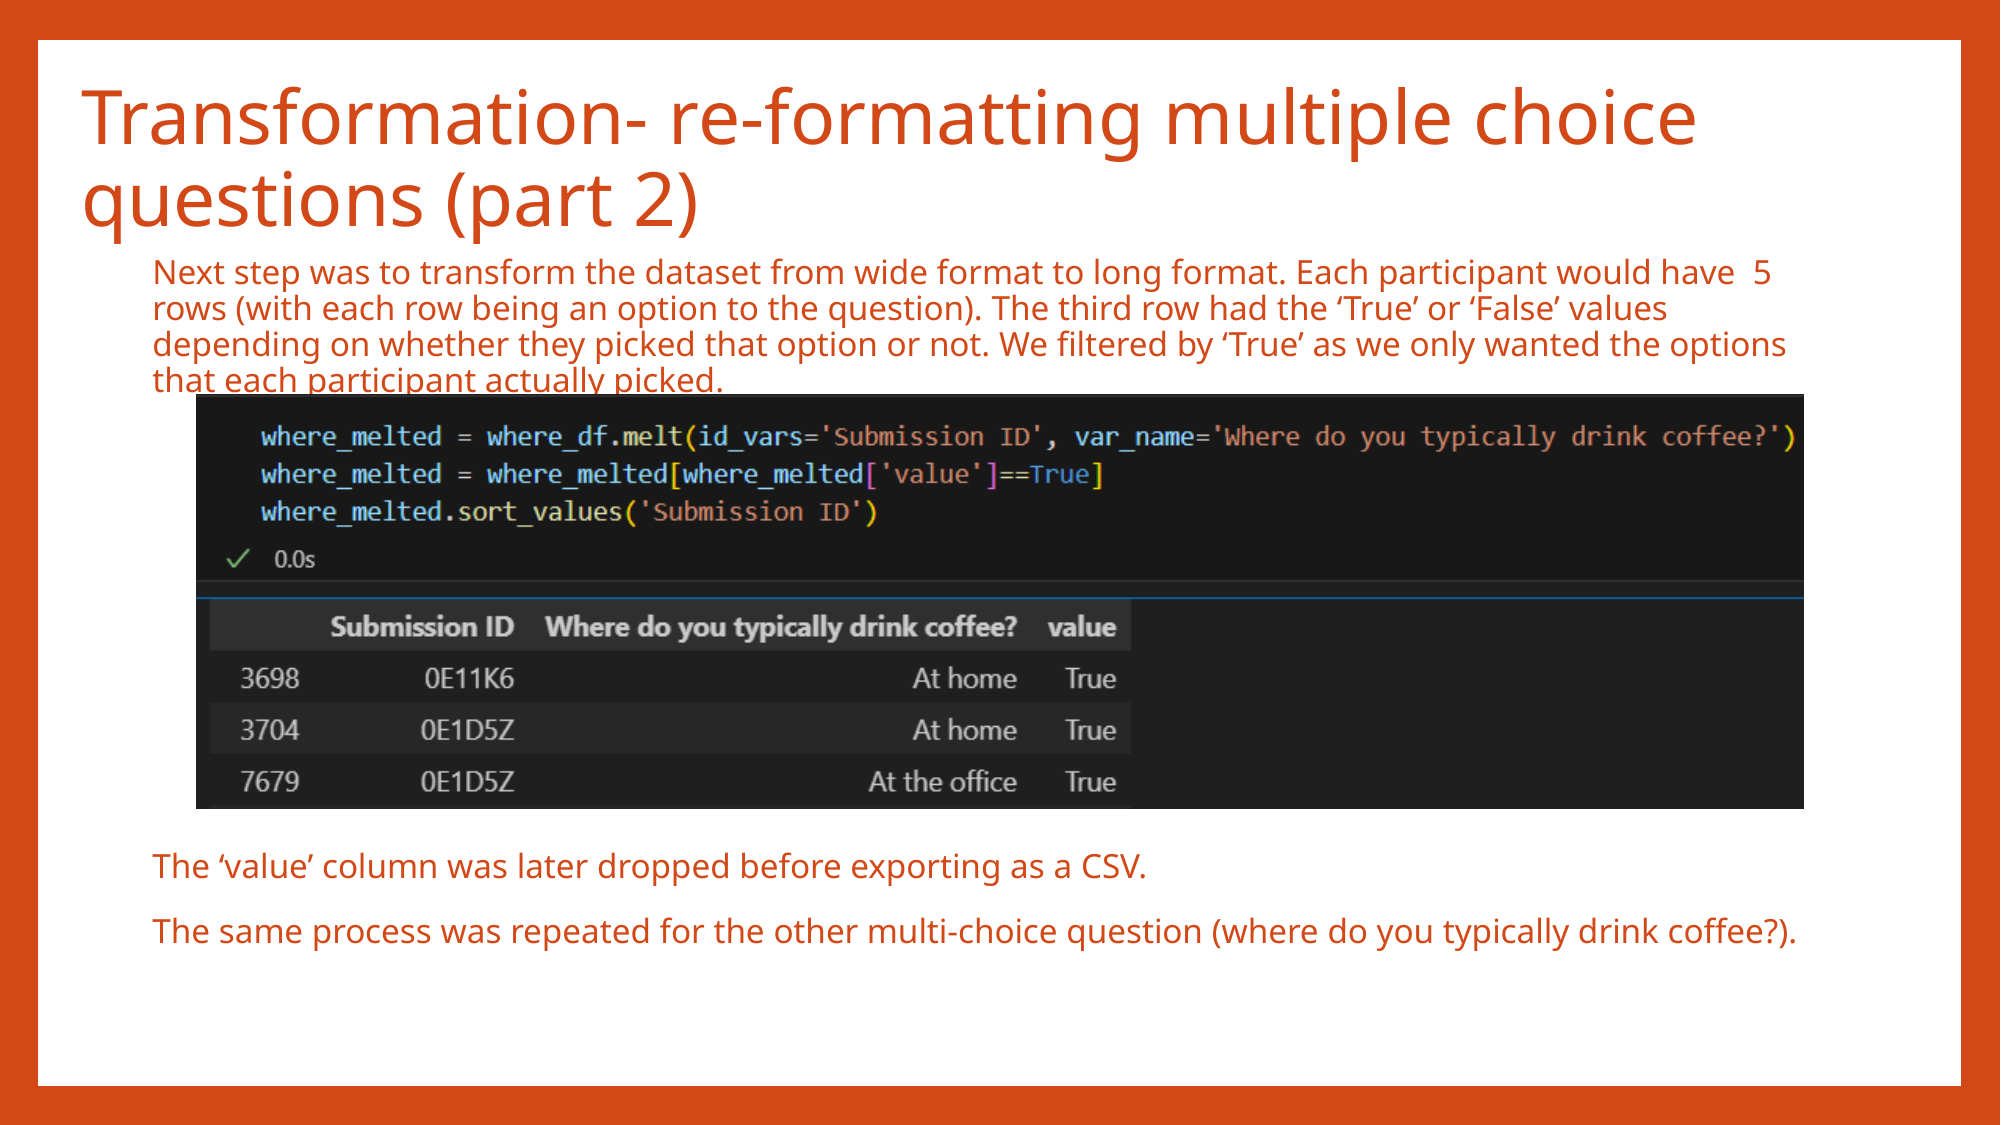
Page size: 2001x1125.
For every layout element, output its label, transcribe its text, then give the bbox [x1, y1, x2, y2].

text_box The ‘value’ column was later dropped before exporting as a CSV. The same process was repeated for the other multi-choice question (where do you typically drink coffee?). [137, 842, 1863, 1105]
title Transformation- re-formatting multiple choice questions (part 2) [66, 50, 1934, 273]
list Next step was to transform the dataset from wide format to long format. Each participant would have 5 rows (with each row being an option to the question). The third row had the ‘True’ or ‘False’ values depending on whether they picked that option or not. We filtered by ‘True’ as we only wanted the options that each participant actually picked. [137, 248, 1863, 423]
picture [196, 394, 1804, 809]
